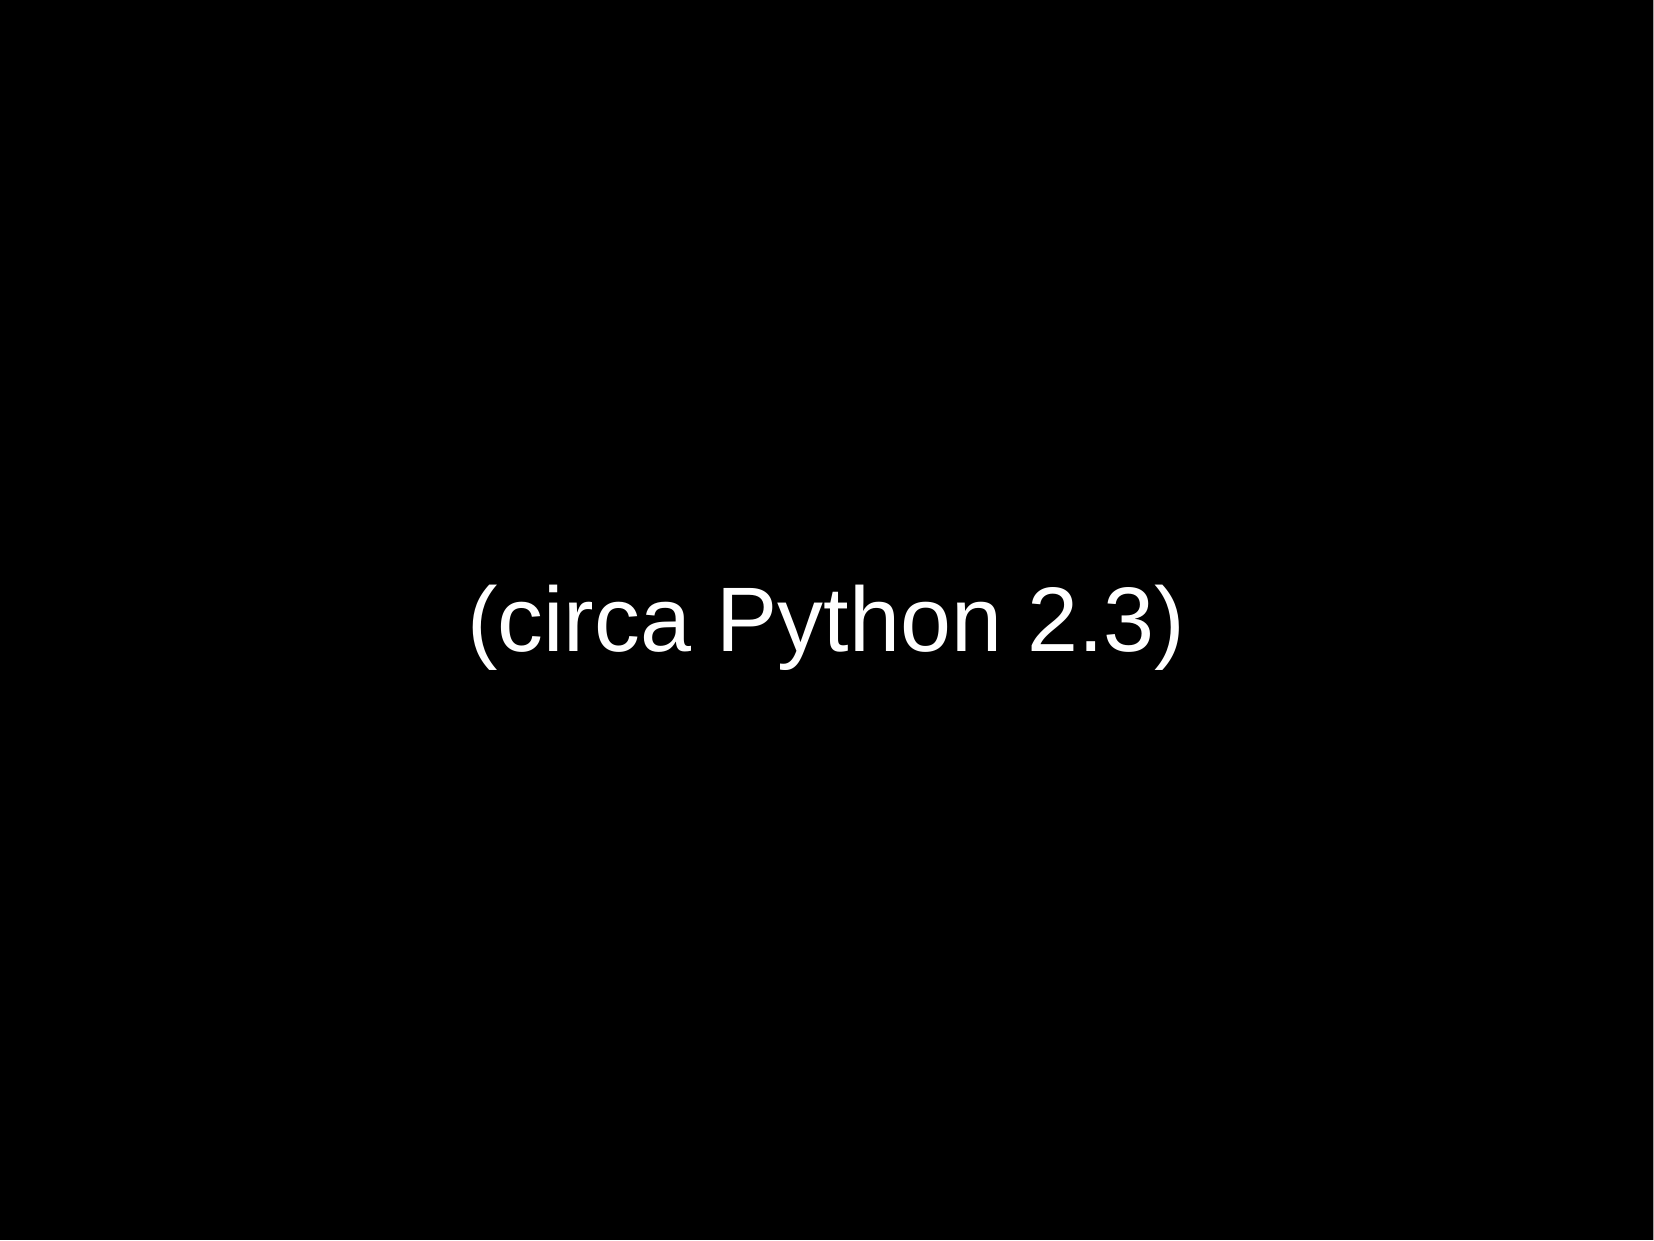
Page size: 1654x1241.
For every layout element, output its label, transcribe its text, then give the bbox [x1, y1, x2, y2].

title (circa Python 2.3) [82, 516, 1571, 724]
